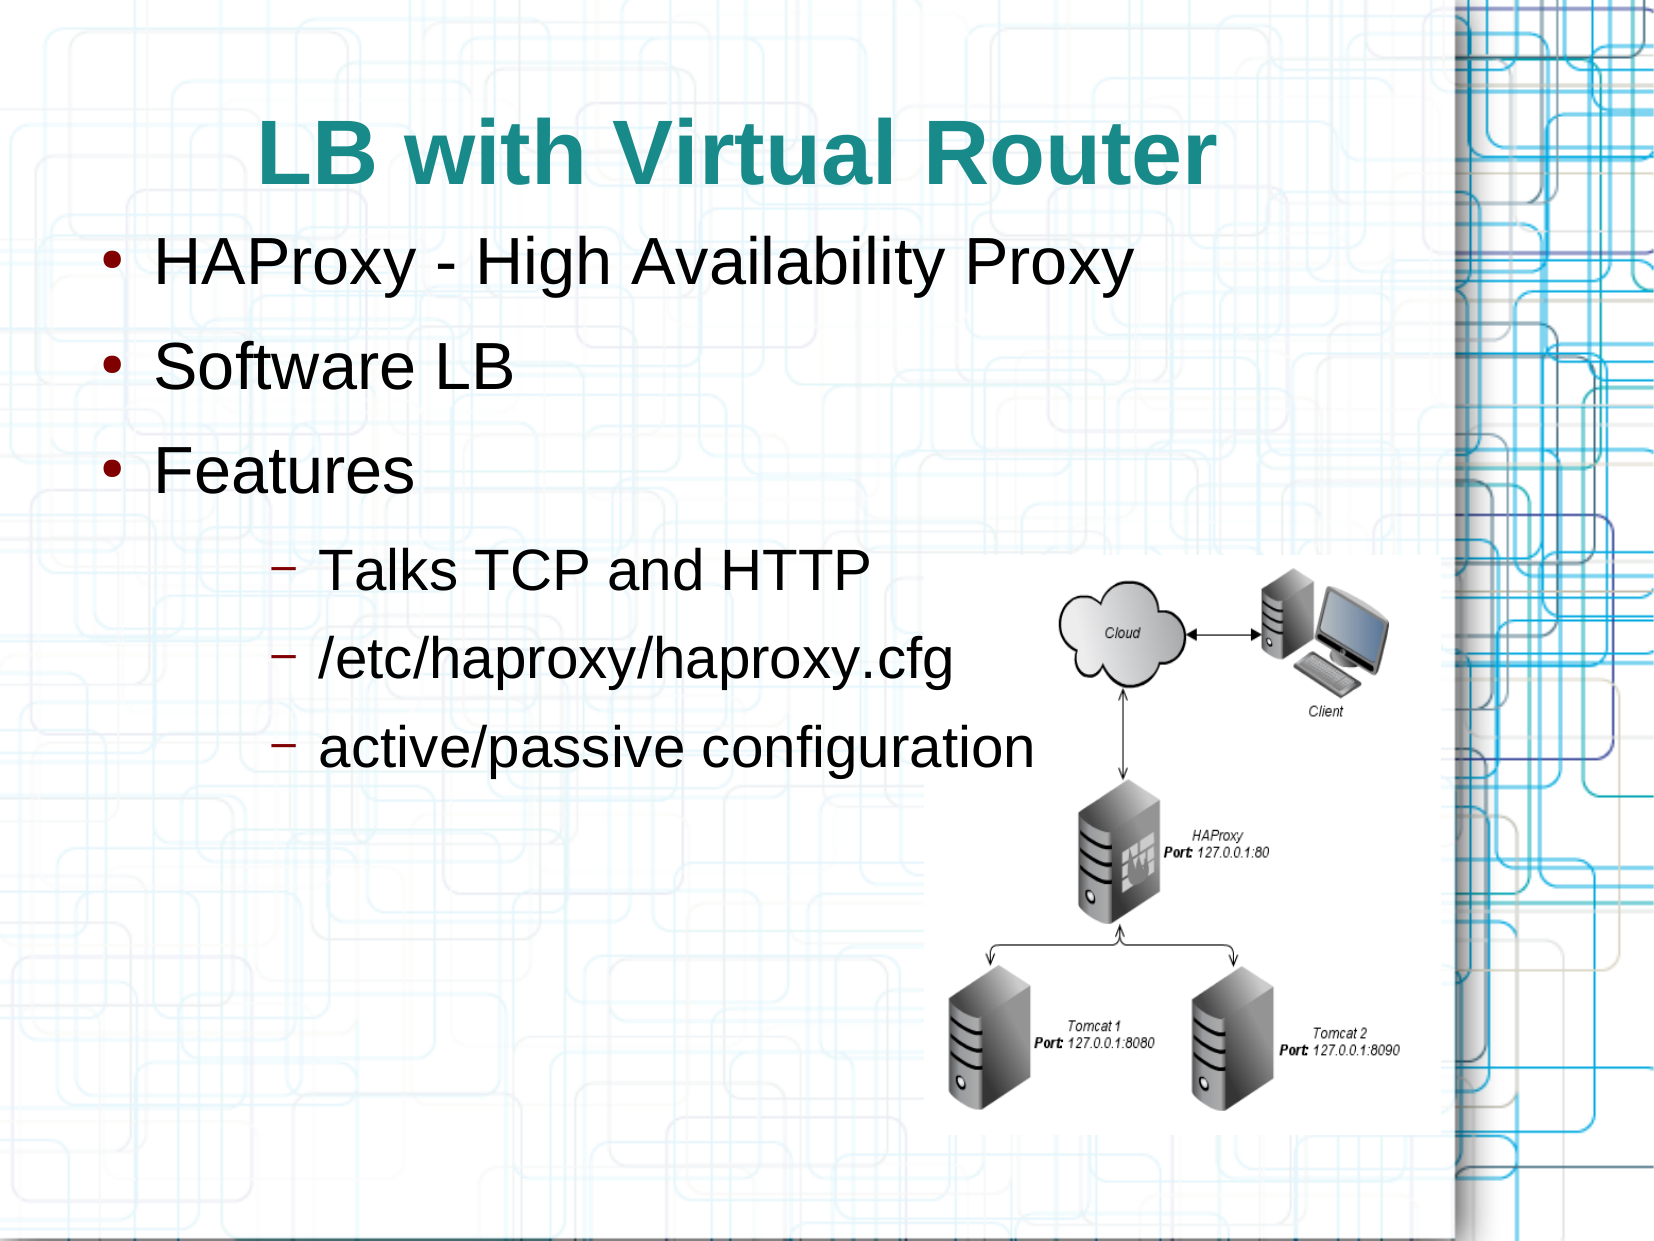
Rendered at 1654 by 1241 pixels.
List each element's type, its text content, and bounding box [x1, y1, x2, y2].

list HAProxy - High Availability Proxy Software LB Features Talks TCP and HTTP /etc/haproxy/haproxy.cfg active/passive configuration [82, 224, 1418, 1158]
title LB with Virtual Router [59, 49, 1418, 257]
picture [0, 0, 1654, 1241]
